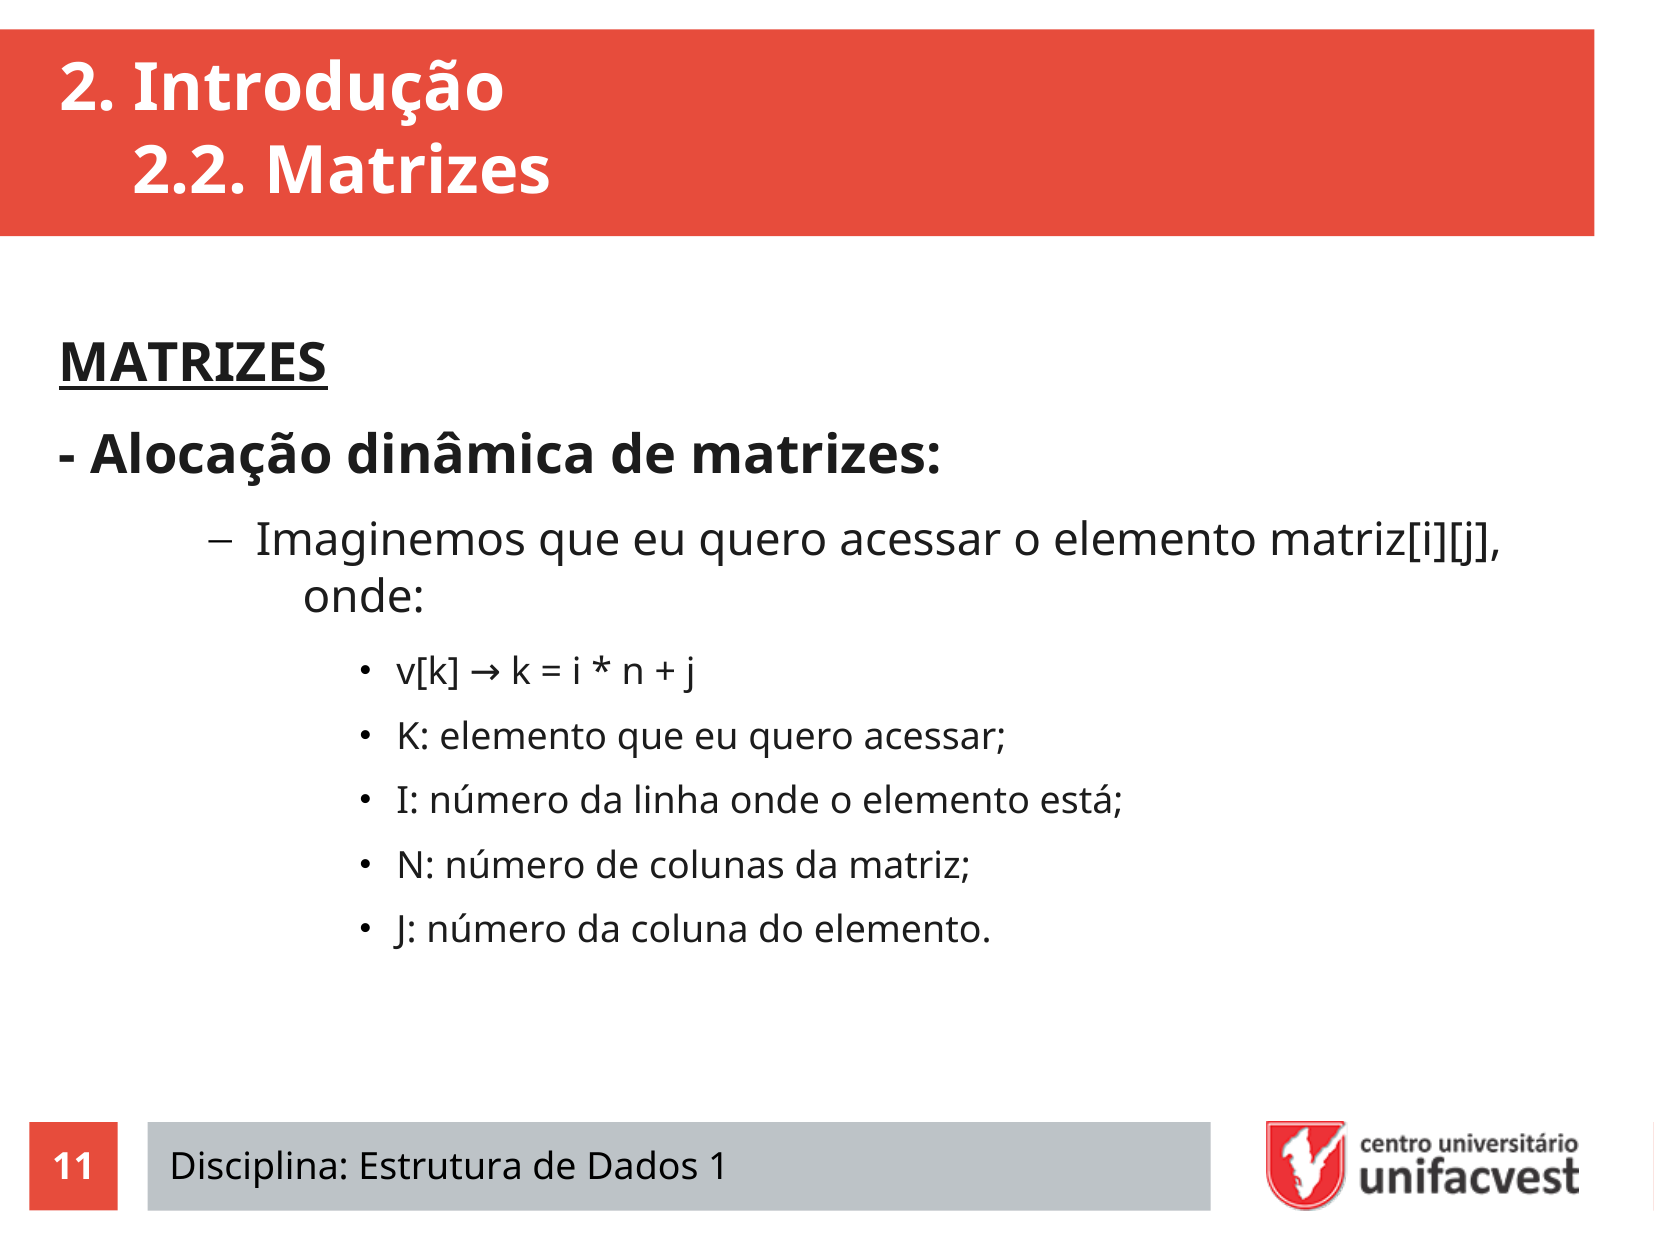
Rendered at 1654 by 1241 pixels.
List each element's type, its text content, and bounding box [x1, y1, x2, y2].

text_box Disciplina: Estrutura de Dados 1 [154, 1132, 1205, 1196]
list MATRIZES - Alocação dinâmica de matrizes: Imaginemos que eu quero acessar o elemento matriz[i][j], onde: v[k] → k = i * n + j K: elemento que eu quero acessar; I: número da linha onde o elemento está; N: número de colunas da matriz; J: número da coluna do elemento. [59, 324, 1566, 1093]
title 2. Introdução 2.2. Matrizes [59, 59, 1595, 207]
text_box [1238, 1120, 1654, 1212]
picture [1266, 1121, 1579, 1211]
